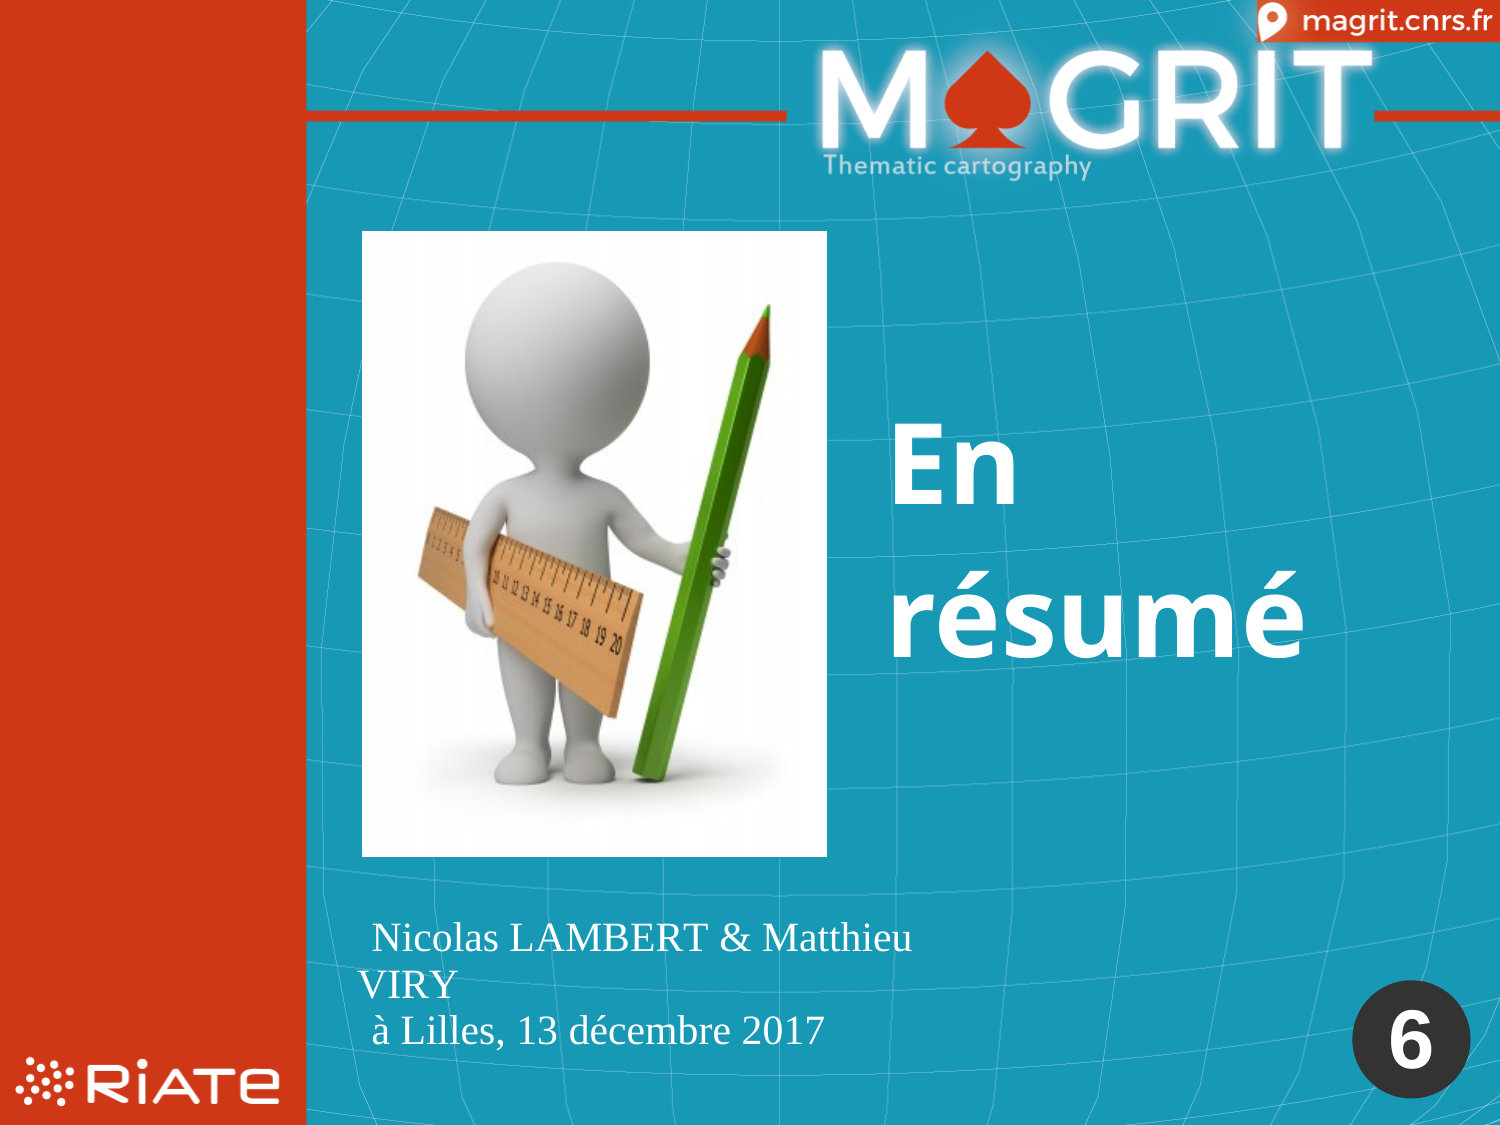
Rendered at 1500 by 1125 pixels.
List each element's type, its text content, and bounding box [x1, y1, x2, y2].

text_box 6 [1352, 980, 1471, 1099]
picture [0, 0, 1500, 1125]
text_box Nicolas LAMBERT & Matthieu VIRY à Lilles, 13 décembre 2017 [342, 907, 1034, 1063]
title En résumé [885, 341, 1422, 734]
